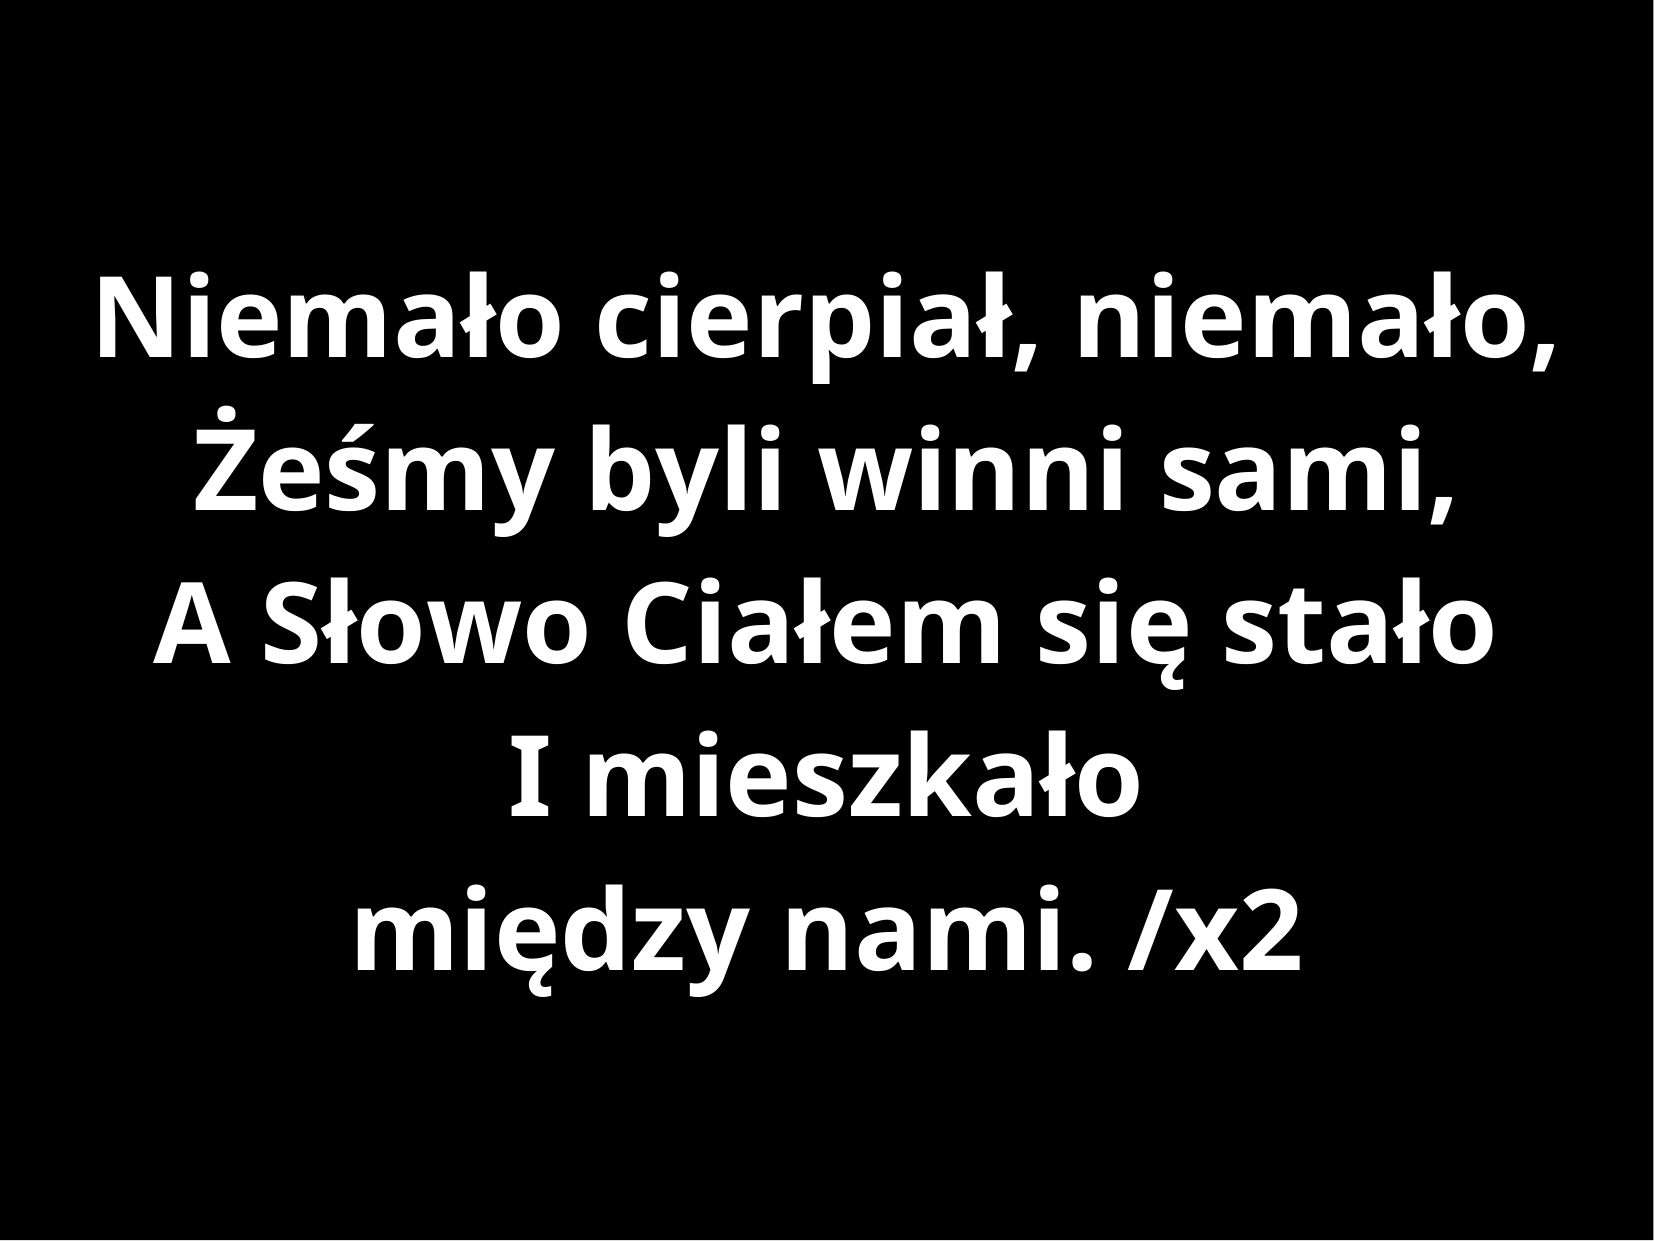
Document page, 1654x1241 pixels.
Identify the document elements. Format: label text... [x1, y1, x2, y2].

title Niemało cierpiał, niemało, Żeśmy byli winni sami, A Słowo Ciałem się stało I mieszkało między nami. /x2 [0, 0, 1654, 1241]
